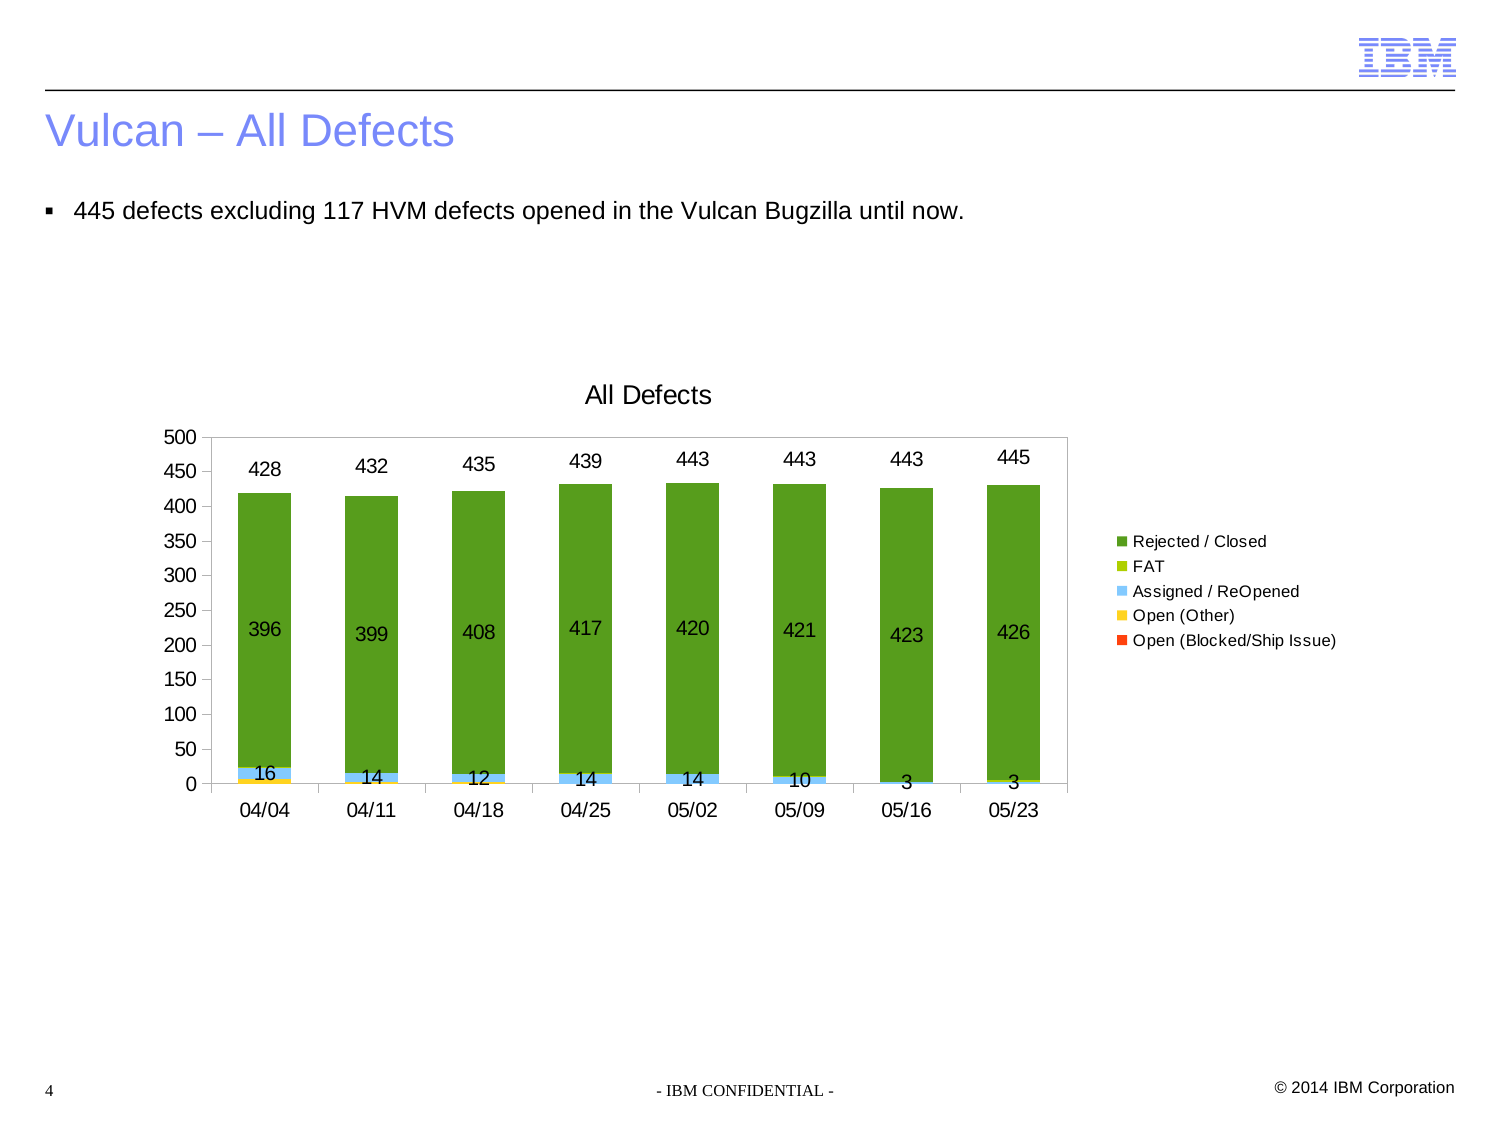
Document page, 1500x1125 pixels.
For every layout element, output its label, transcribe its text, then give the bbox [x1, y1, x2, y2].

list 445 defects excluding 117 HVM defects opened in the Vulcan Bugzilla until now. [30, 188, 1456, 378]
title Vulcan – All Defects [30, 97, 1456, 188]
chart [109, 350, 1357, 856]
picture [1359, 37, 1456, 77]
